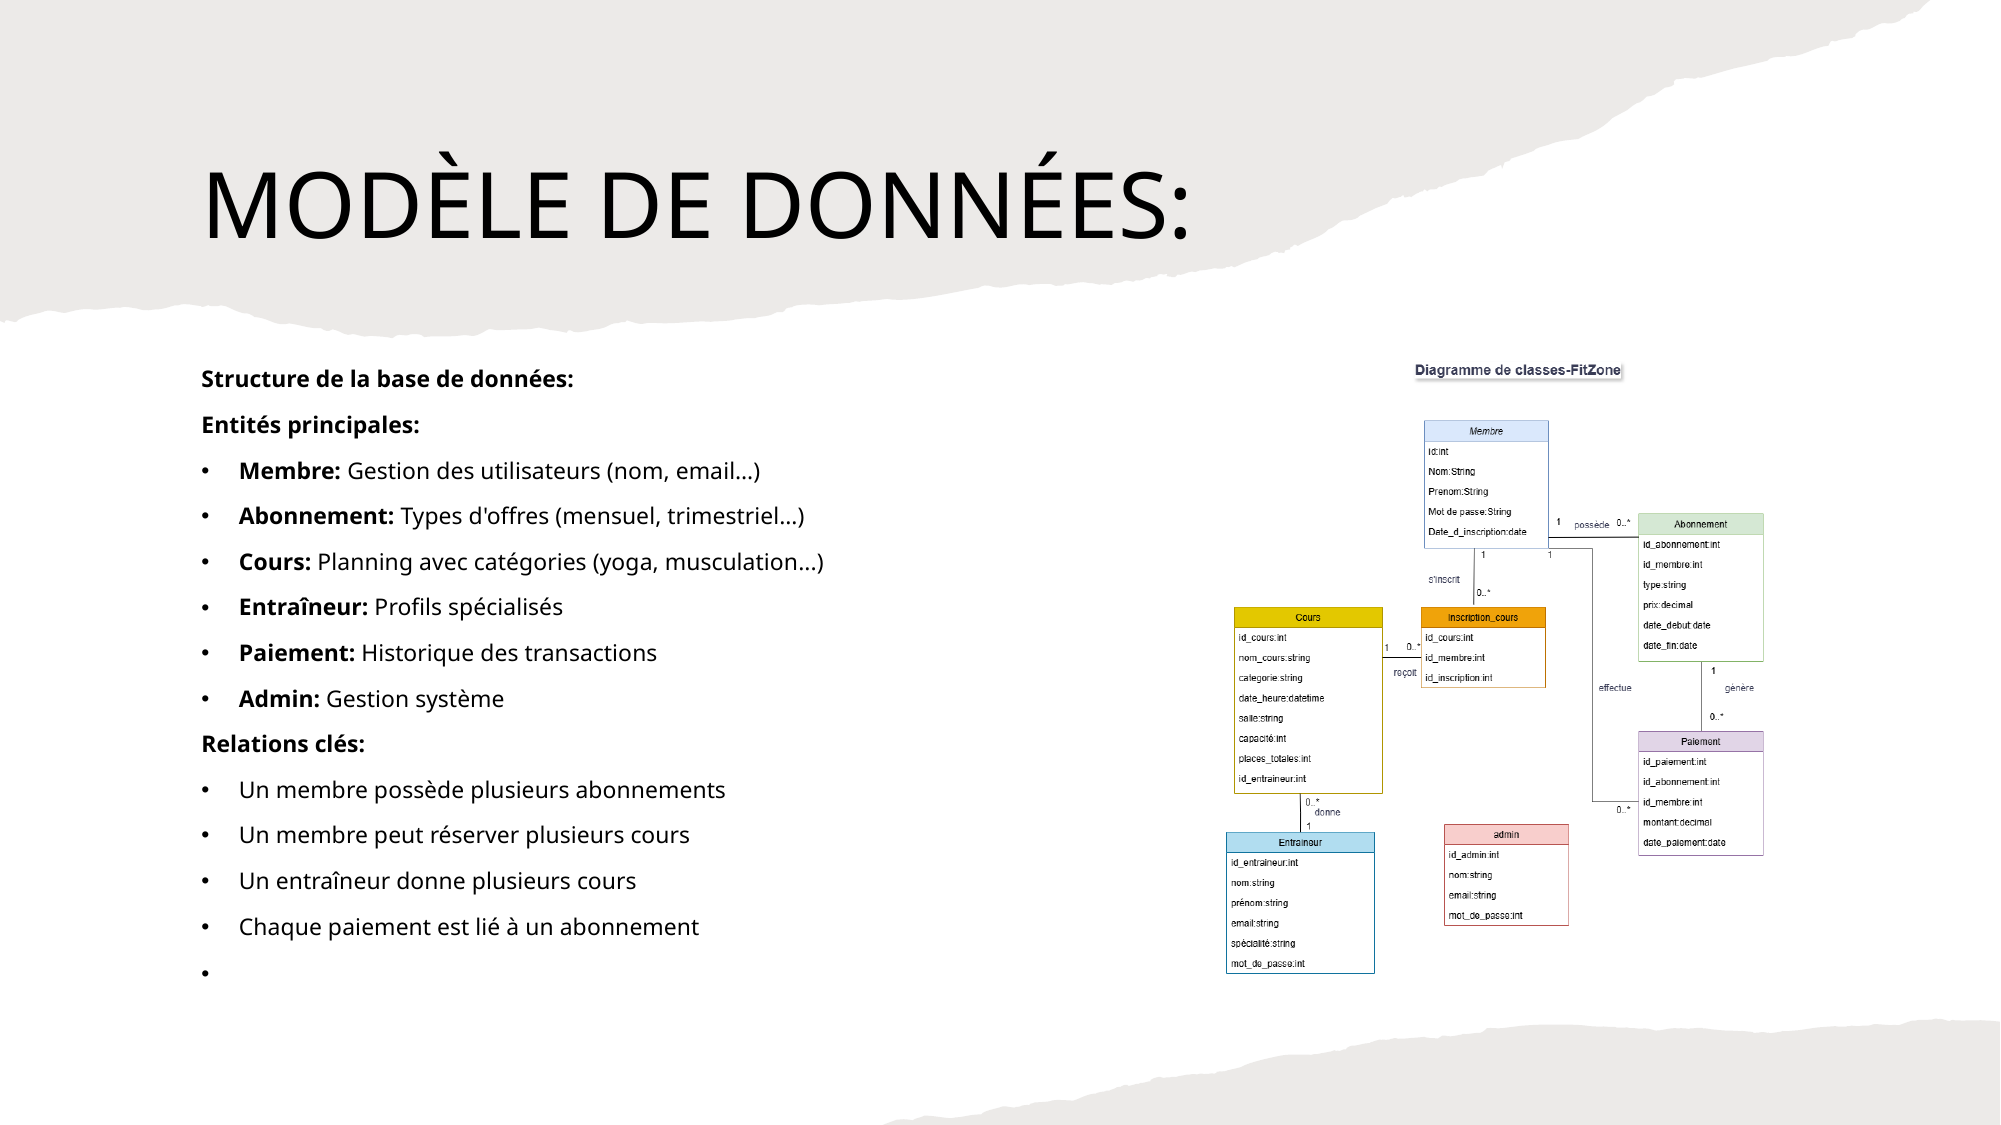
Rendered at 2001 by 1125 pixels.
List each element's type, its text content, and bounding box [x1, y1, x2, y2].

title MODÈLE DE DONNÉES: [186, 99, 1728, 319]
list Structure de la base de données: Entités principales: Membre: Gestion des utilisateurs (nom, email…) Abonnement: Types d'offres (mensuel, trimestriel…) Cours: Planning avec catégories (yoga, musculation...) Entraîneur: Profils spécialisés Paiement: Historique des transactions Admin: Gestion système Relations clés: Un membre possède plusieurs abonnements Un membre peut réserver plusieurs cours Un entraîneur donne plusieurs cours Chaque paiement est lié à un abonnement [186, 360, 1000, 1004]
picture [1226, 358, 1764, 975]
text_box [0, 0, 2000, 1125]
